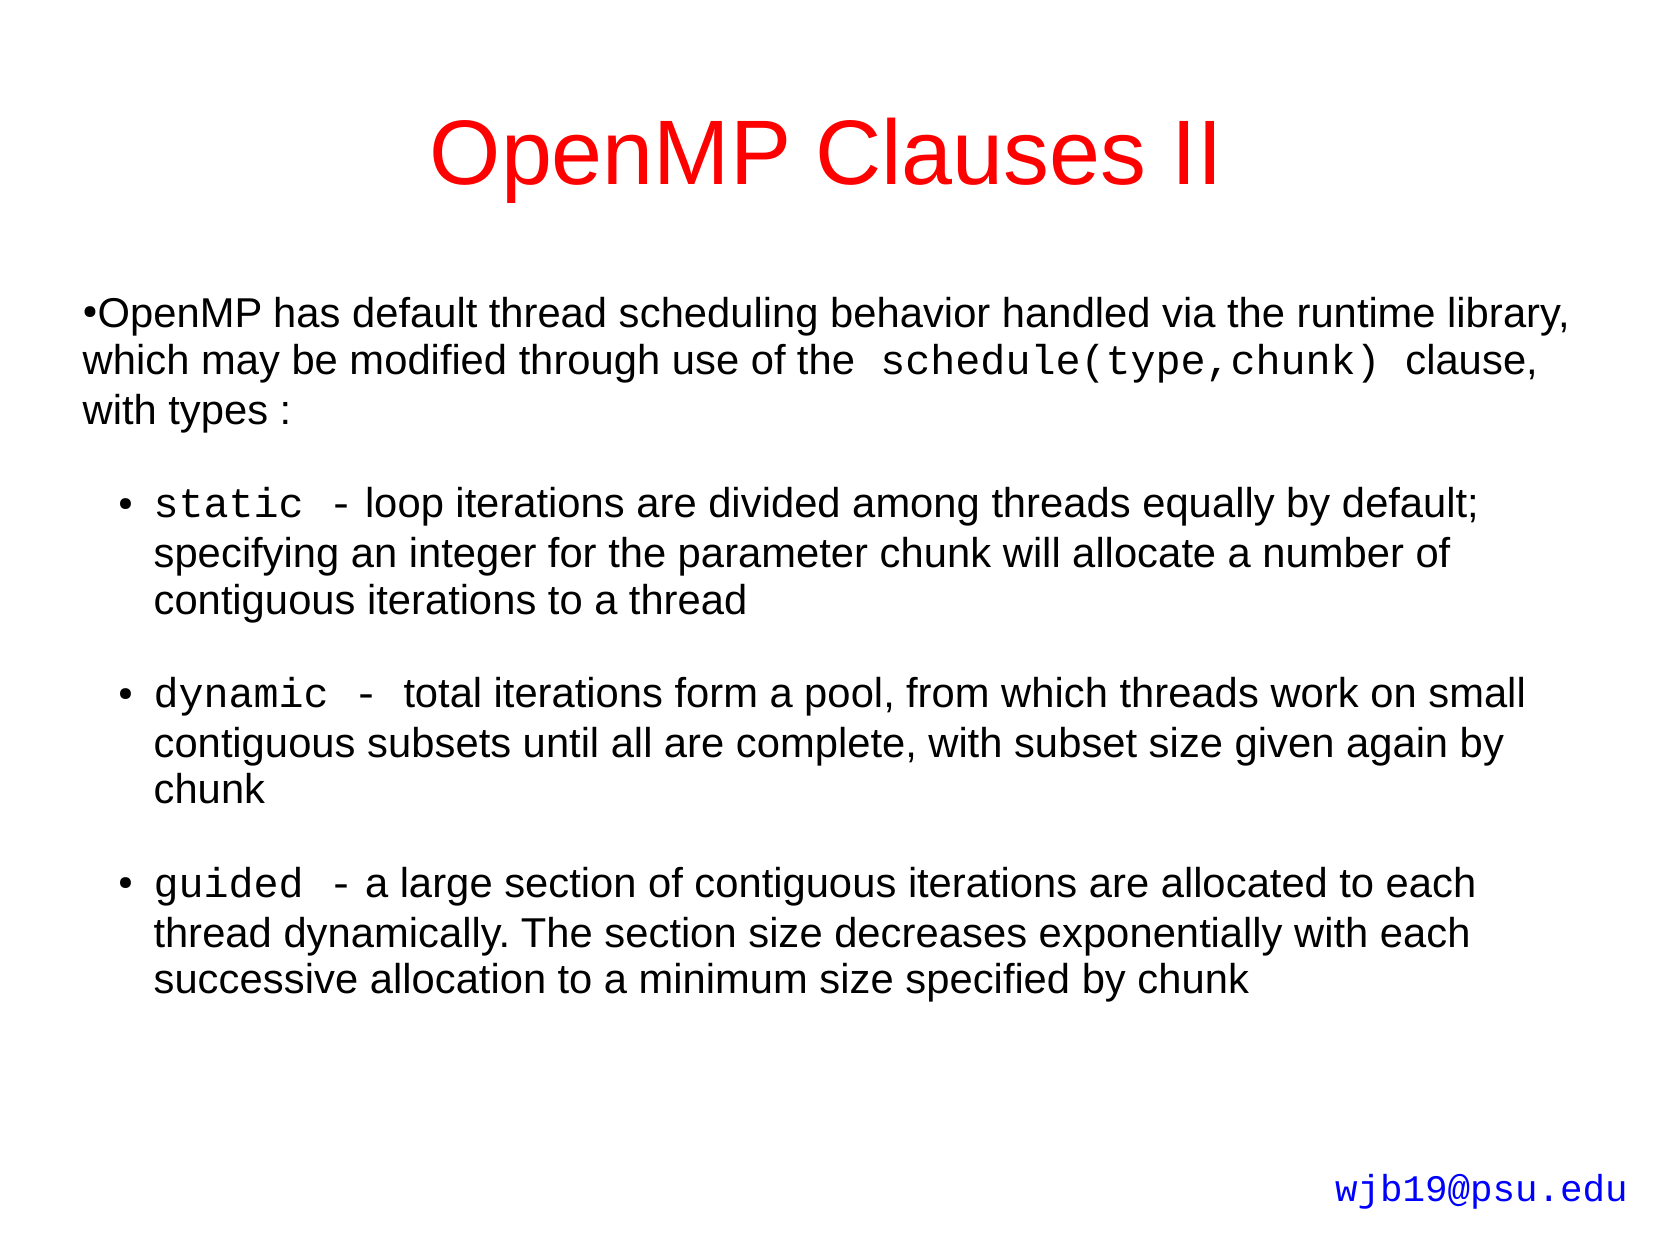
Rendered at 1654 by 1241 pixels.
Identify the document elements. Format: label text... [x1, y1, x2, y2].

text_box wjb19@psu.edu [1320, 1162, 1643, 1220]
subtitle OpenMP has default thread scheduling behavior handled via the runtime library, which may be modified through use of the schedule(type,chunk) clause, with types : static - loop iterations are divided among threads equally by default; specifying an integer for the parameter chunk will allocate a number of contiguous iterations to a thread dynamic - total iterations form a pool, from which threads work on small contiguous subsets until all are complete, with subset size given again by chunk guided - a large section of contiguous iterations are allocated to each thread dynamically. The section size decreases exponentially with each successive allocation to a minimum size specified by chunk [82, 290, 1571, 1109]
title OpenMP Clauses II [82, 49, 1571, 257]
